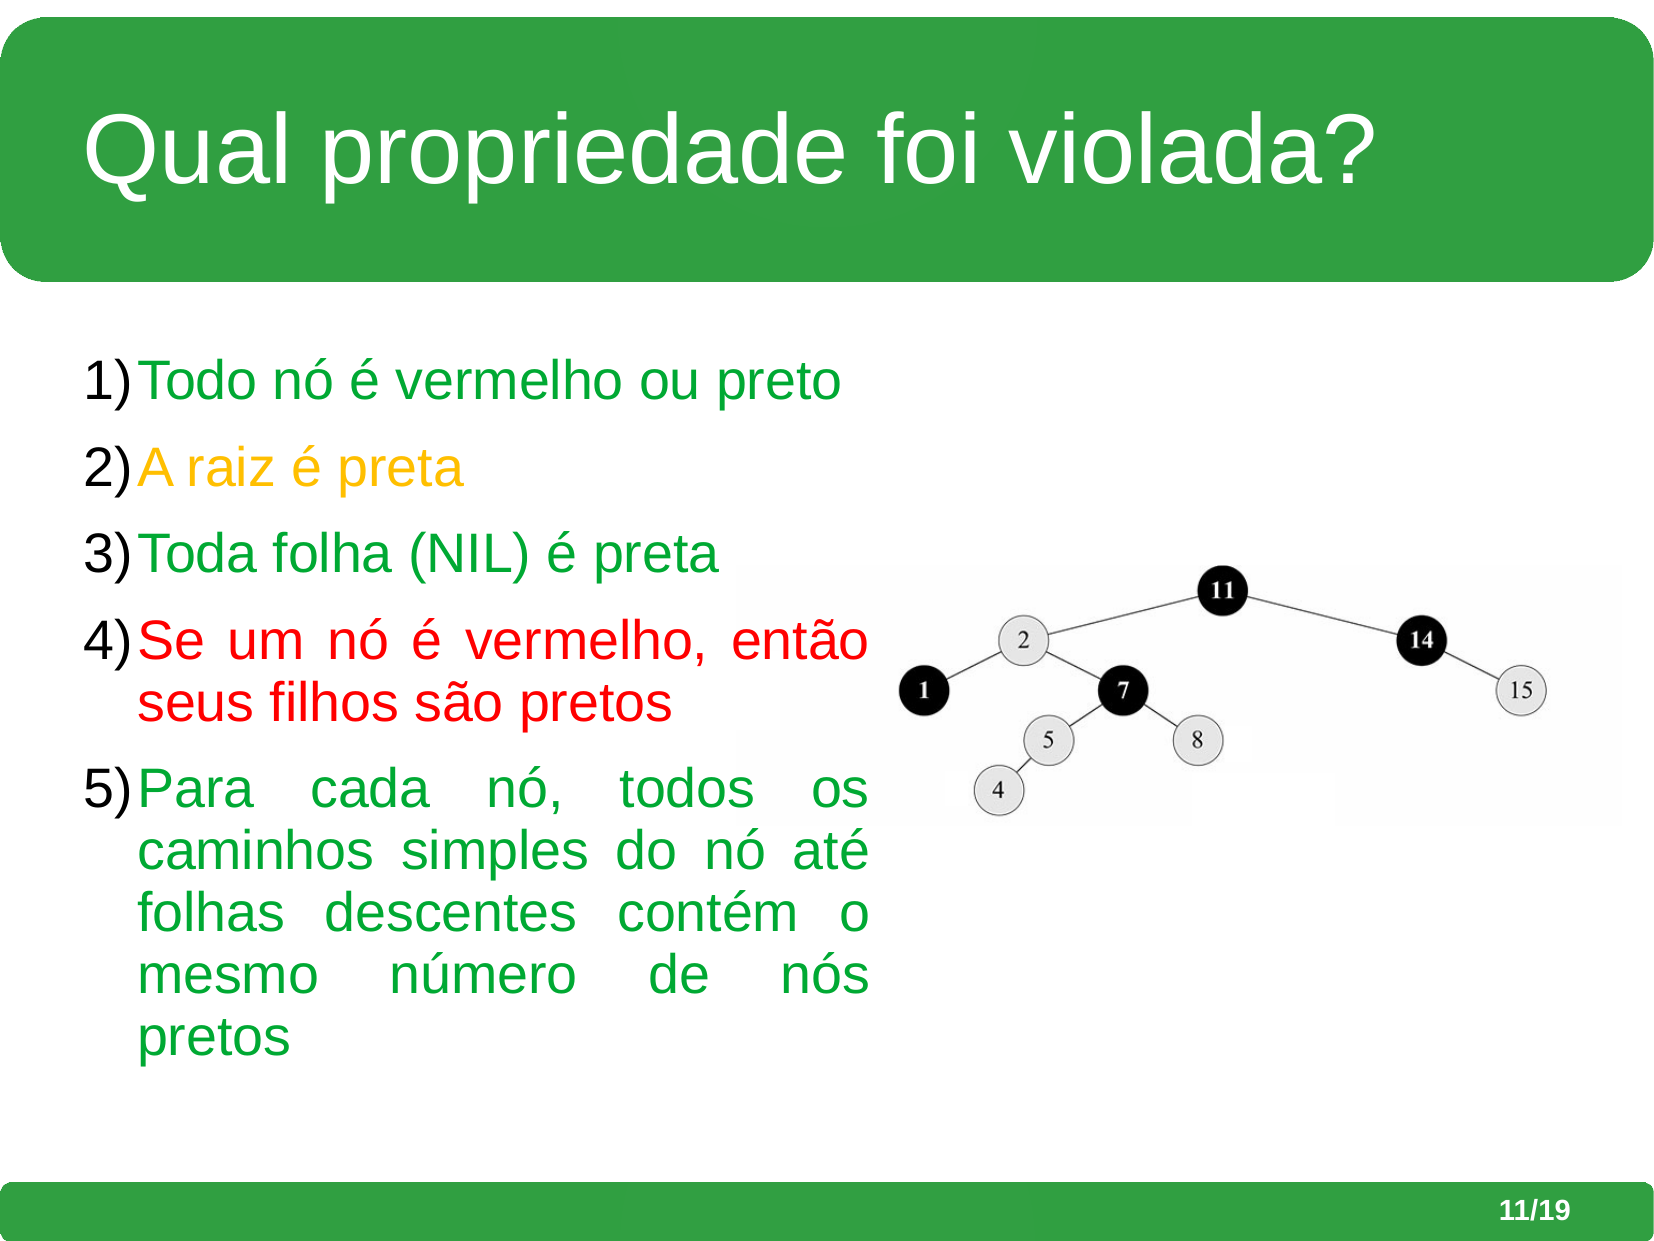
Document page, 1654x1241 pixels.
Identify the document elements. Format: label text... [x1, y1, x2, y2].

title Qual propriedade foi violada? [82, 47, 1571, 252]
picture [871, 565, 1622, 826]
list Todo nó é vermelho ou preto A raiz é preta Toda folha (NIL) é preta Se um nó é vermelho, então seus filhos são pretos Para cada nó, todos os caminhos simples do nó até folhas descentes contém o mesmo número de nós pretos [82, 349, 871, 1069]
